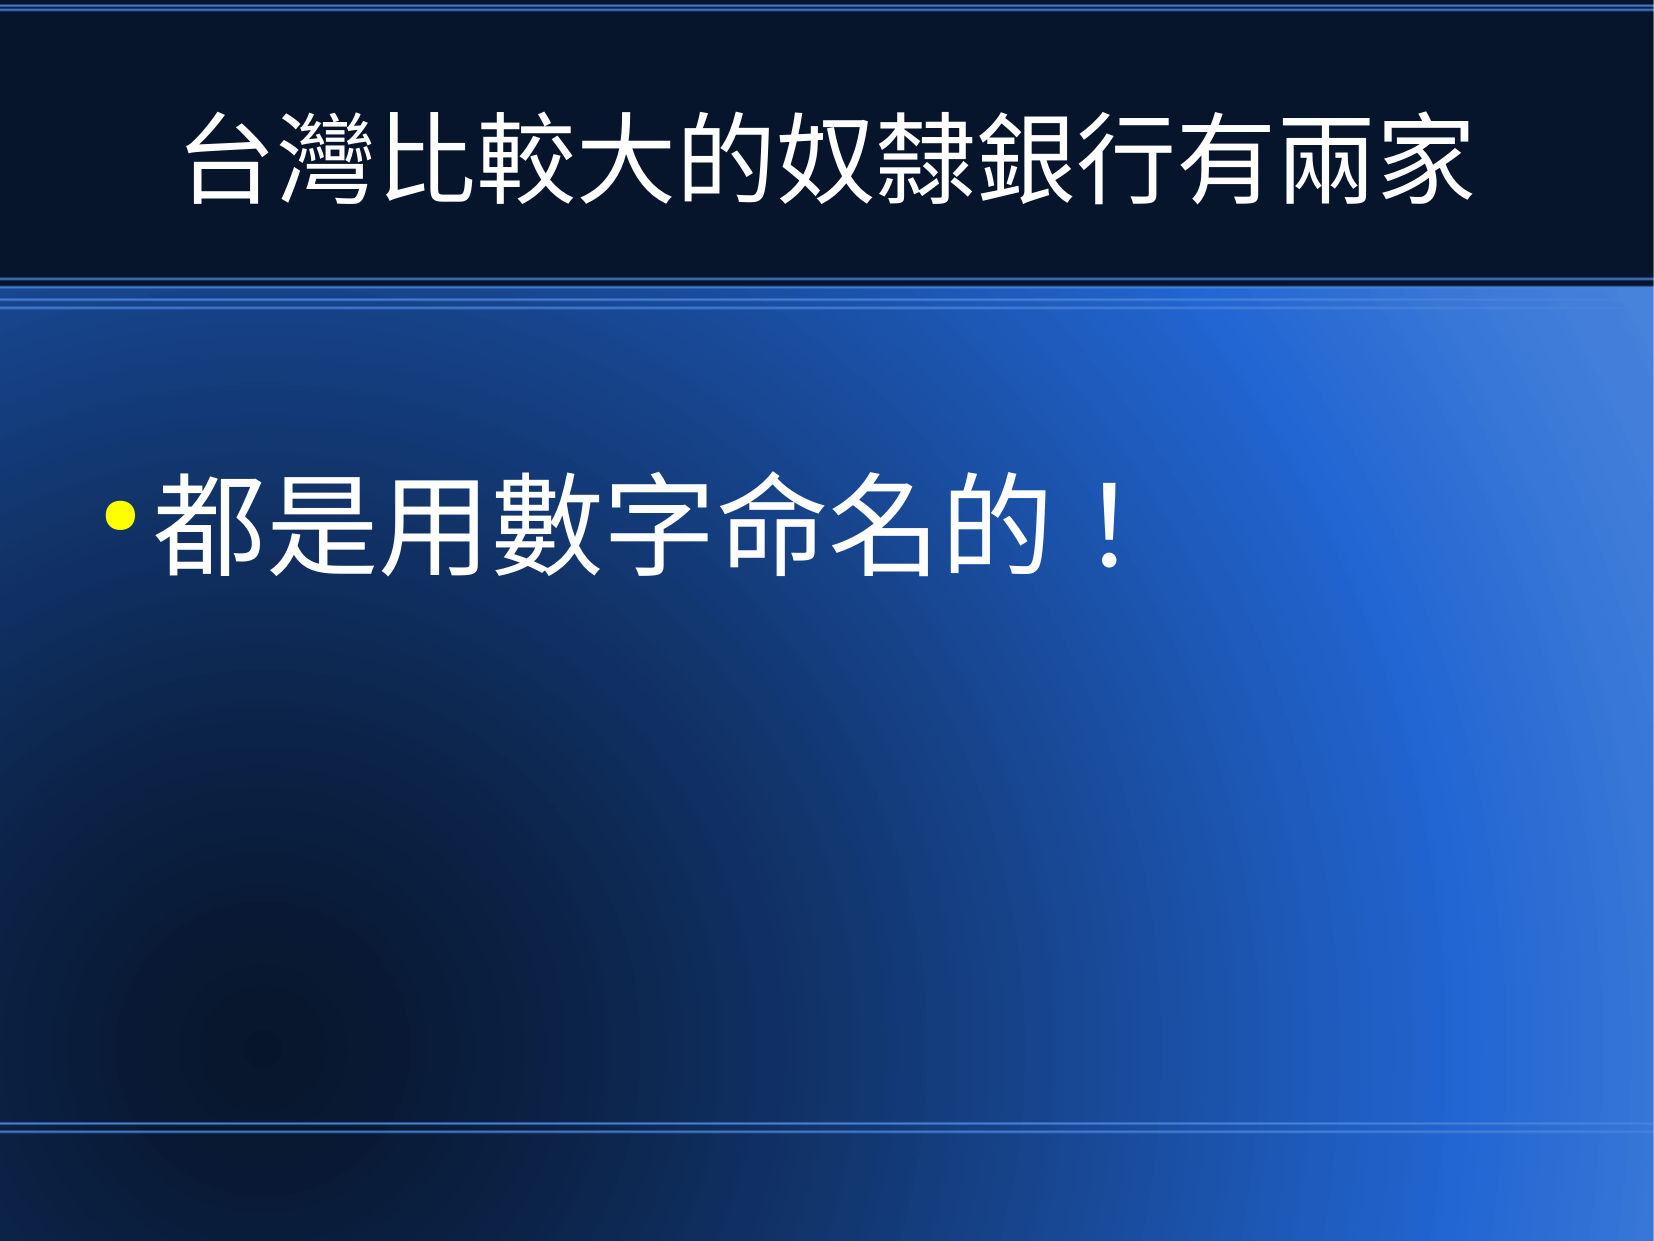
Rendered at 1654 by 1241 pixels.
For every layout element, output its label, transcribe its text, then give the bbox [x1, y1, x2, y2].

picture [0, 0, 1654, 1241]
title 台灣比較大的奴隸銀行有兩家 [82, 49, 1571, 257]
list 都是用數字命名的！ [82, 355, 1571, 1241]
